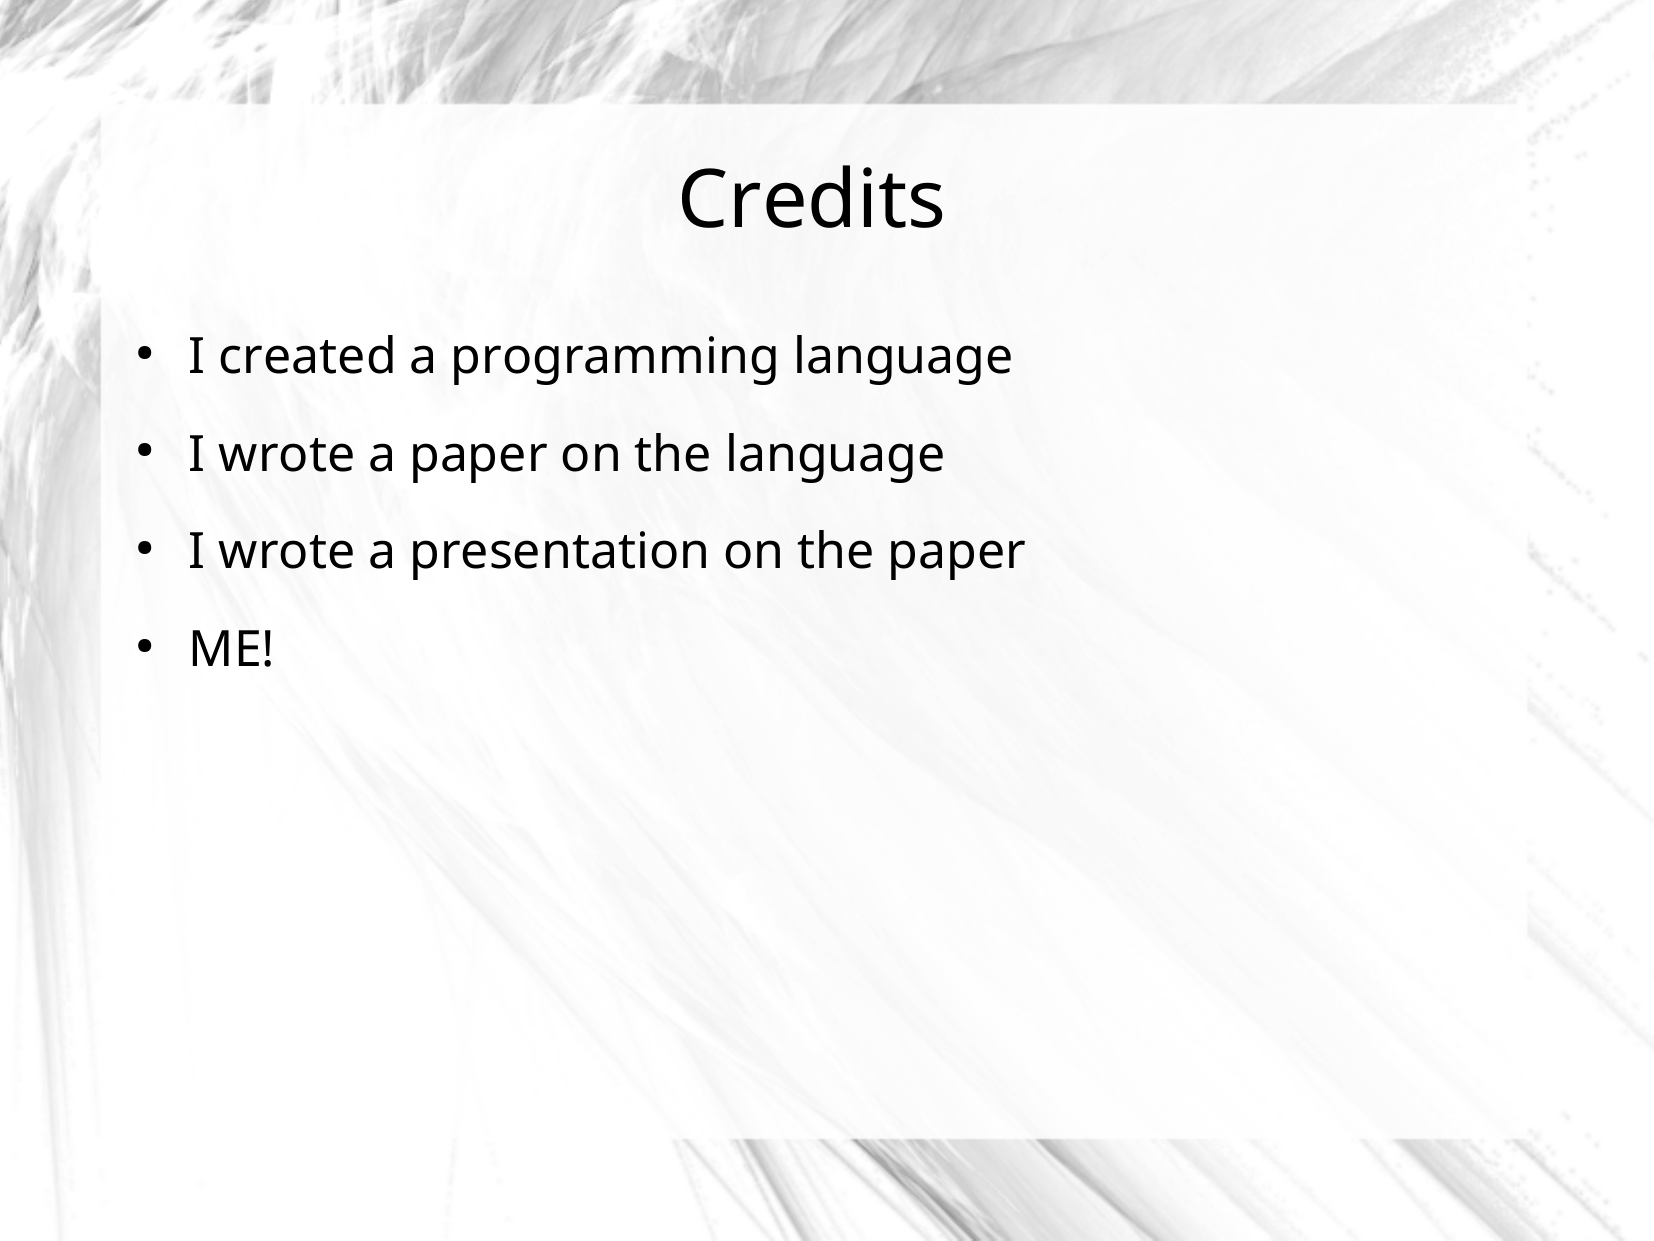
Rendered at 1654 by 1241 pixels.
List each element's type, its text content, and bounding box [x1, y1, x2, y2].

list I created a programming language I wrote a paper on the language I wrote a presentation on the paper ME! [118, 319, 1571, 1040]
title Credits [118, 112, 1506, 281]
picture [0, 0, 1654, 1241]
